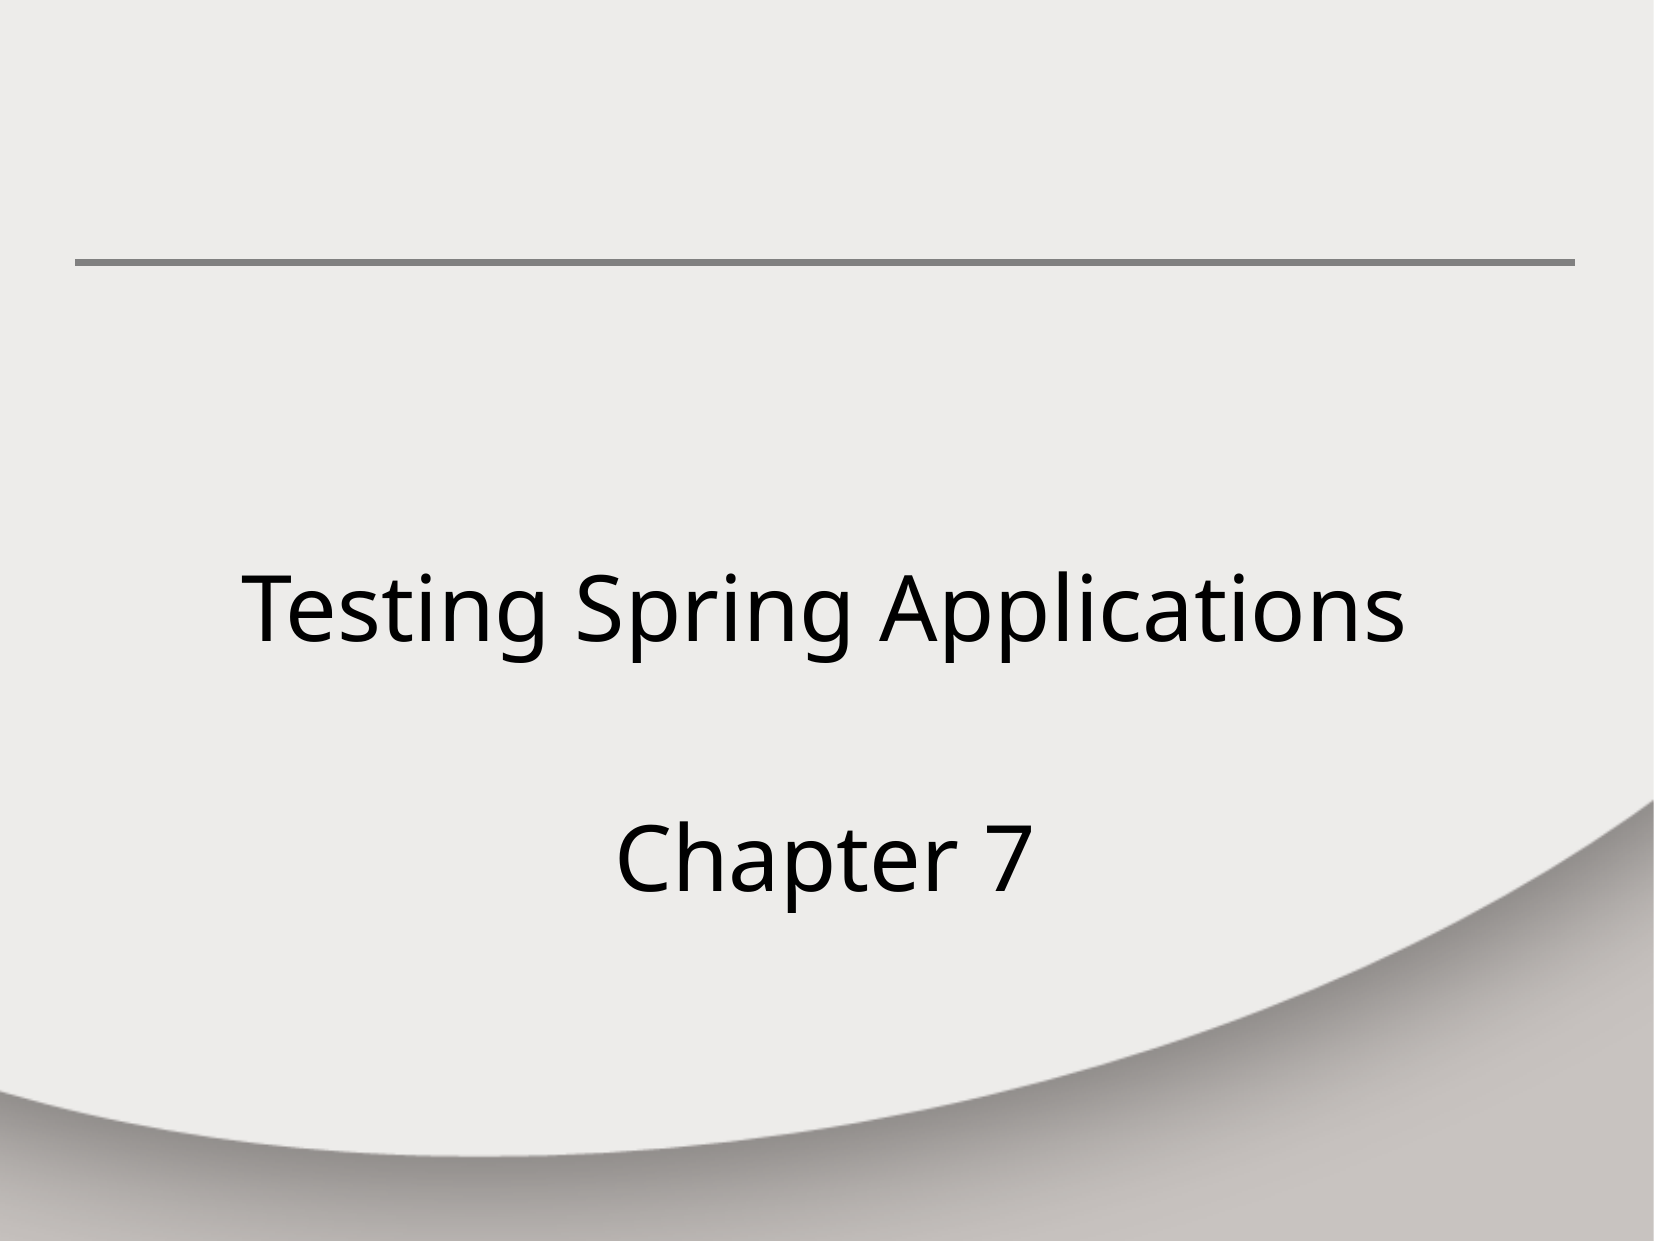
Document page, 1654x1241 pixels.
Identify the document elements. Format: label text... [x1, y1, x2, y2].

picture [0, 0, 1654, 1241]
text_box Testing Spring Applications Chapter 7 [75, 300, 1576, 1163]
